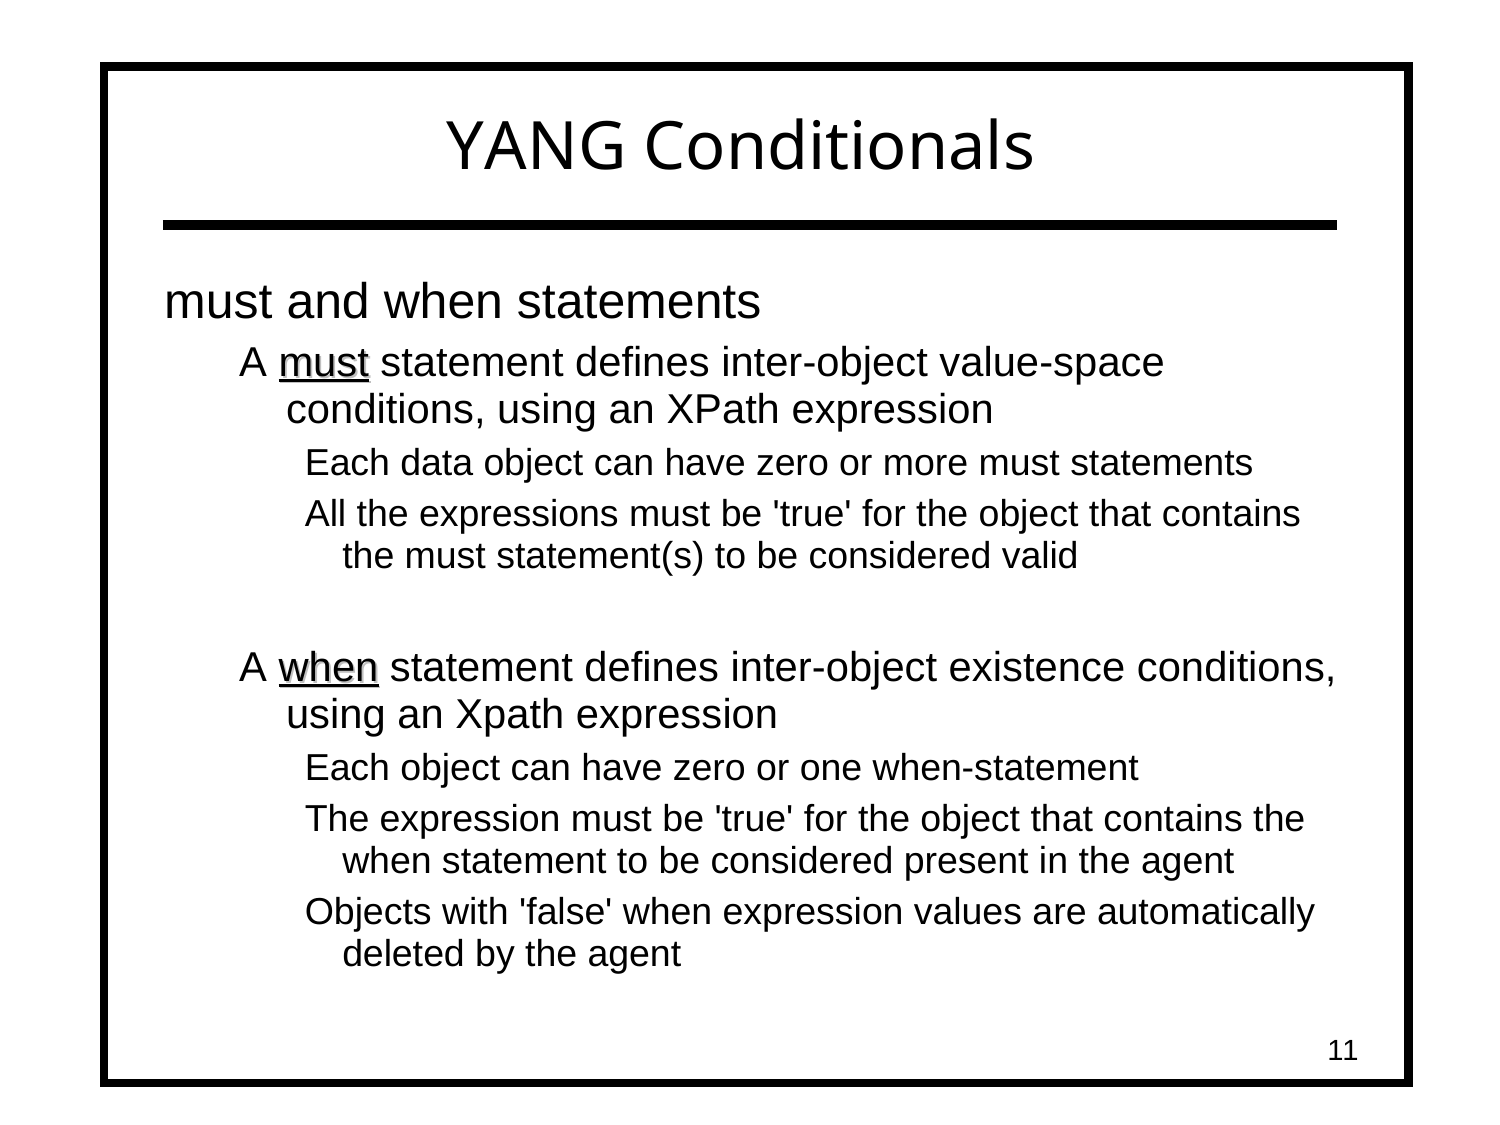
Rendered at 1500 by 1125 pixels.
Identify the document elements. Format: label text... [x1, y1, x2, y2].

list must and when statements A must statement defines inter-object value-space conditions, using an XPath expression Each data object can have zero or more must statements All the expressions must be 'true' for the object that contains the must statement(s) to be considered valid A when statement defines inter-object existence conditions, using an Xpath expression Each object can have zero or one when-statement The expression must be 'true' for the object that contains the when statement to be considered present in the agent Objects with 'false' when expression values are automatically deleted by the agent [164, 273, 1340, 991]
title YANG Conditionals [162, 74, 1332, 213]
